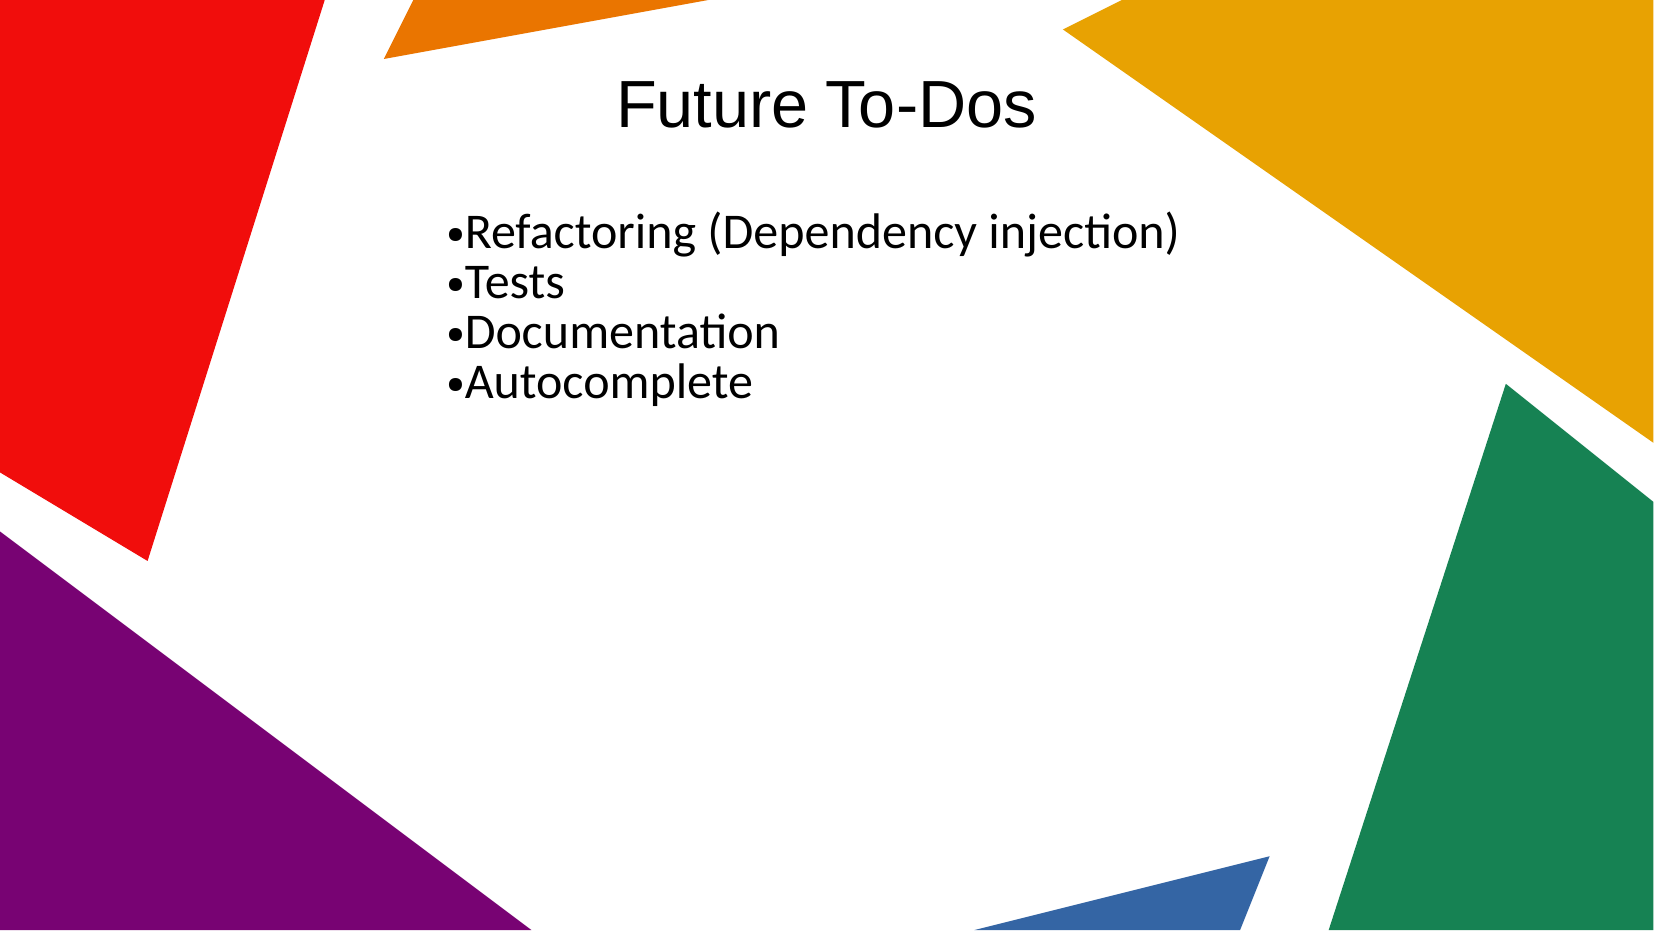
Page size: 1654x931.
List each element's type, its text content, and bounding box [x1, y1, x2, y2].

text_box Refactoring (Dependency injection) Tests Documentation Autocomplete [431, 203, 1222, 510]
text_box Future To-Dos [295, 59, 1359, 207]
